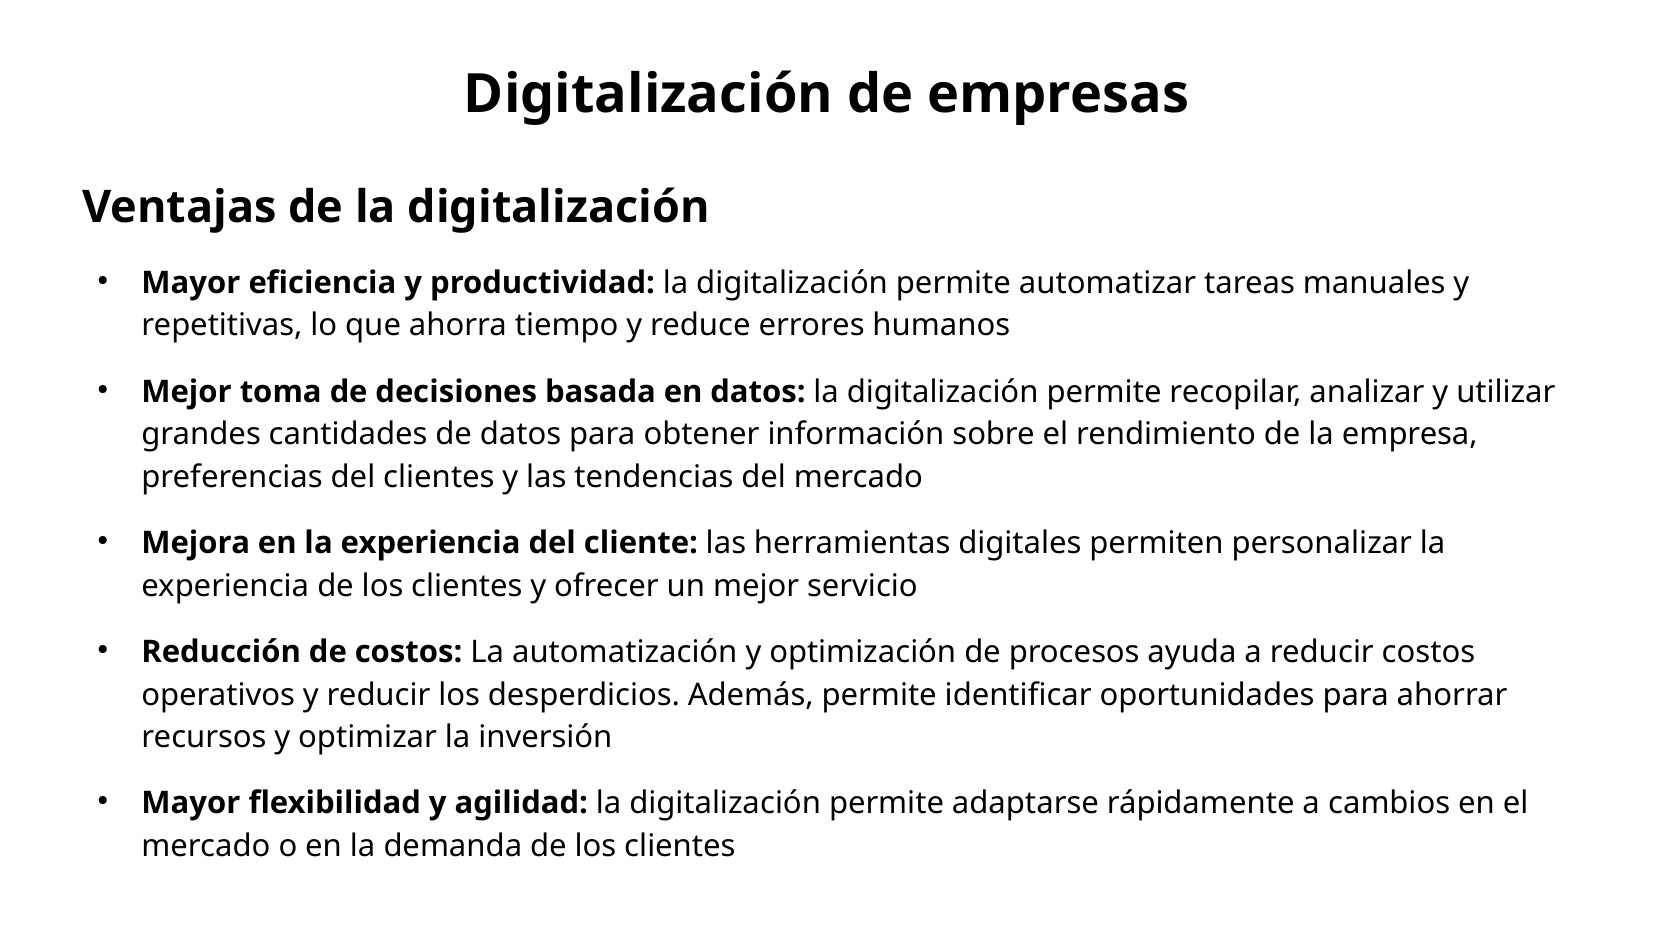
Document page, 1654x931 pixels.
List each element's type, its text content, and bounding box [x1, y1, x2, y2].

list Ventajas de la digitalización Mayor eficiencia y productividad: la digitalización permite automatizar tareas manuales y repetitivas, lo que ahorra tiempo y reduce errores humanos Mejor toma de decisiones basada en datos: la digitalización permite recopilar, analizar y utilizar grandes cantidades de datos para obtener información sobre el rendimiento de la empresa, preferencias del clientes y las tendencias del mercado Mejora en la experiencia del cliente: las herramientas digitales permiten personalizar la experiencia de los clientes y ofrecer un mejor servicio Reducción de costos: La automatización y optimización de procesos ayuda a reducir costos operativos y reducir los desperdicios. Además, permite identificar oportunidades para ahorrar recursos y optimizar la inversión Mayor flexibilidad y agilidad: la digitalización permite adaptarse rápidamente a cambios en el mercado o en la demanda de los clientes [82, 174, 1571, 869]
title Digitalización de empresas [82, 13, 1571, 169]
